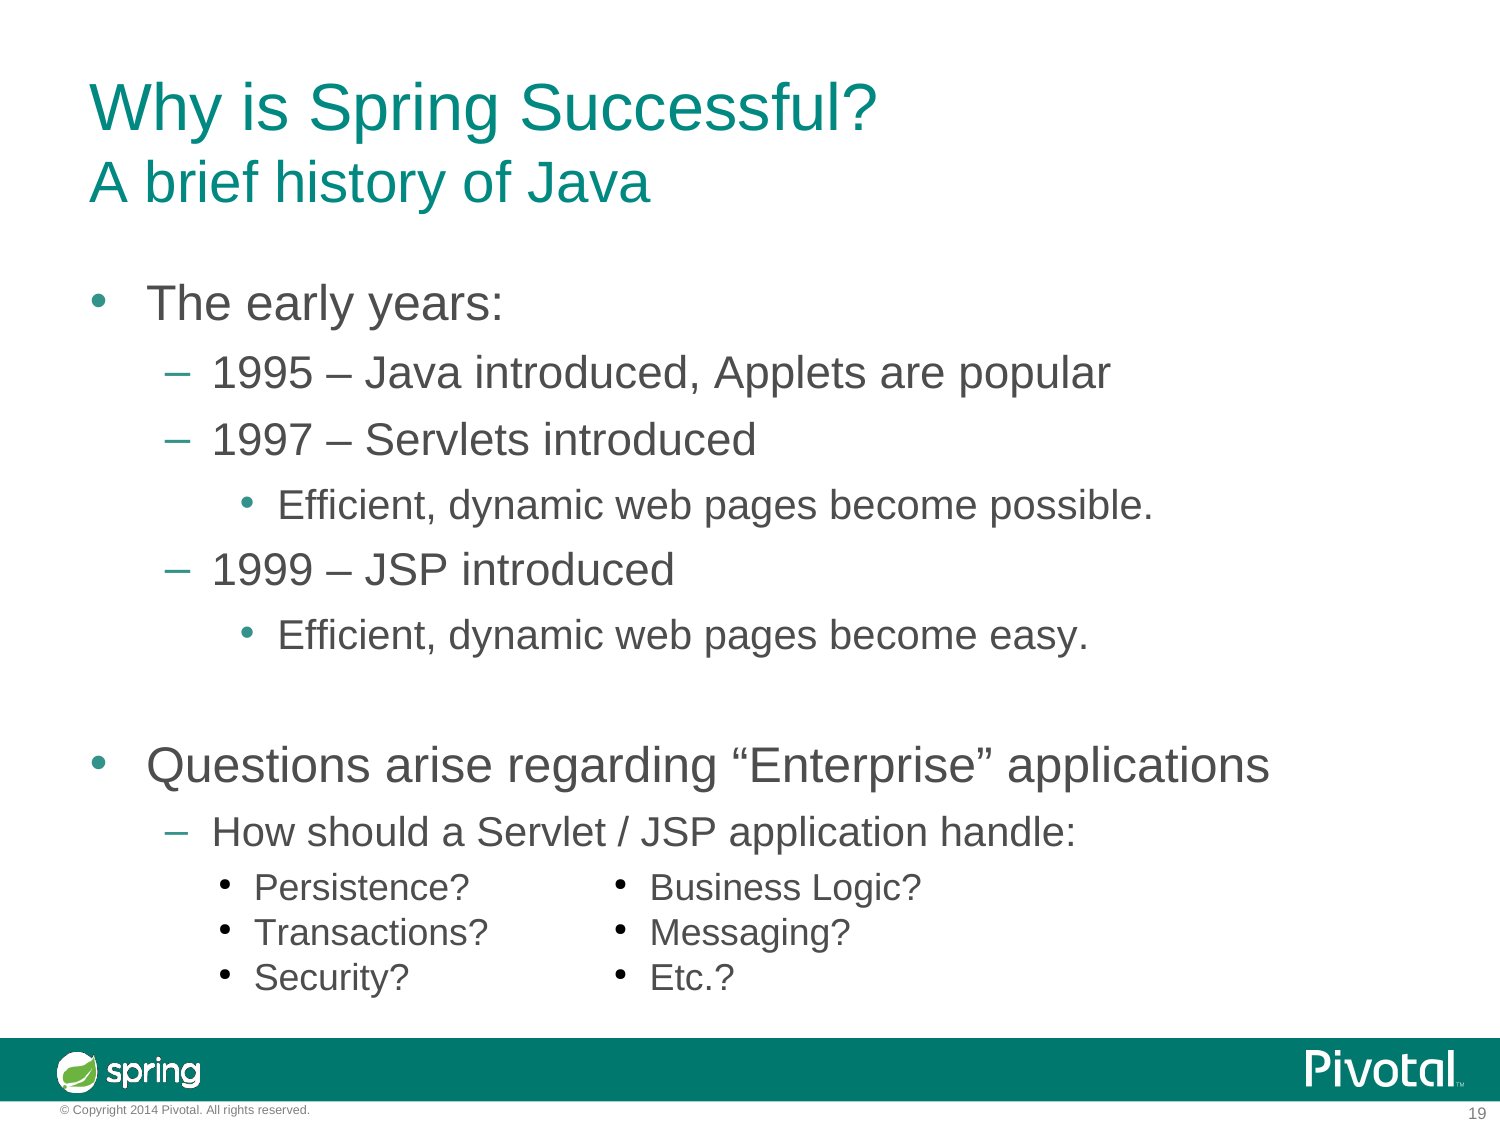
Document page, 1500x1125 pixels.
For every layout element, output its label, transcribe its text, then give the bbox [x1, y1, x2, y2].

list The early years: 1995 – Java introduced, Applets are popular 1997 – Servlets introduced Efficient, dynamic web pages become possible. 1999 – JSP introduced Efficient, dynamic web pages become easy. Questions arise regarding “Enterprise” applications How should a Servlet / JSP application handle: [75, 262, 1426, 863]
picture [1306, 1050, 1464, 1087]
picture [32, 1041, 210, 1103]
text_box Business Logic? Messaging? Etc.? [599, 856, 1080, 1006]
title Why is Spring Successful? A brief history of Java [75, 45, 1426, 233]
text_box Persistence? Transactions? Security? [203, 855, 684, 1051]
